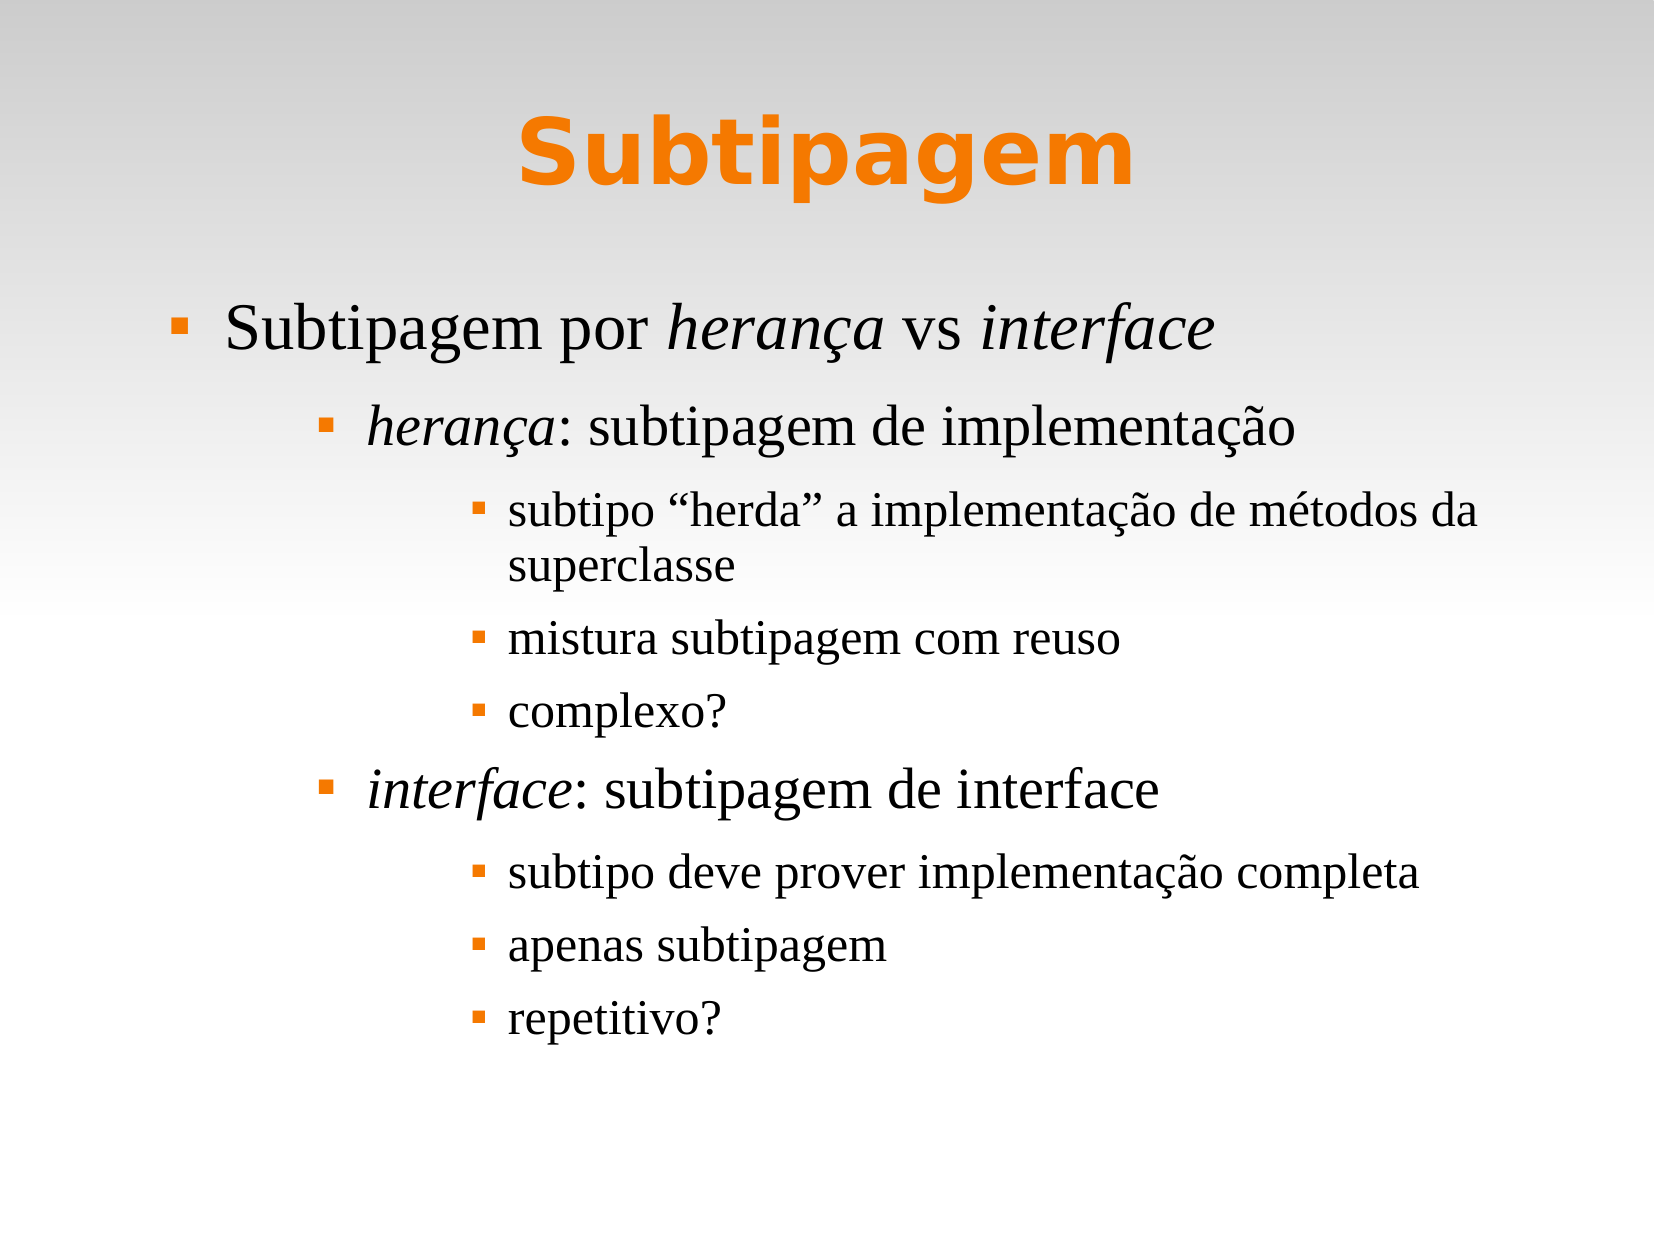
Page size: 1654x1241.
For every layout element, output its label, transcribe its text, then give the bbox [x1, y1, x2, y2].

list Subtipagem por herança vs interface herança: subtipagem de implementação subtipo “herda” a implementação de métodos da superclasse mistura subtipagem com reuso complexo? interface: subtipagem de interface subtipo deve prover implementação completa apenas subtipagem repetitivo? [82, 290, 1571, 1241]
title Subtipagem [82, 49, 1571, 257]
